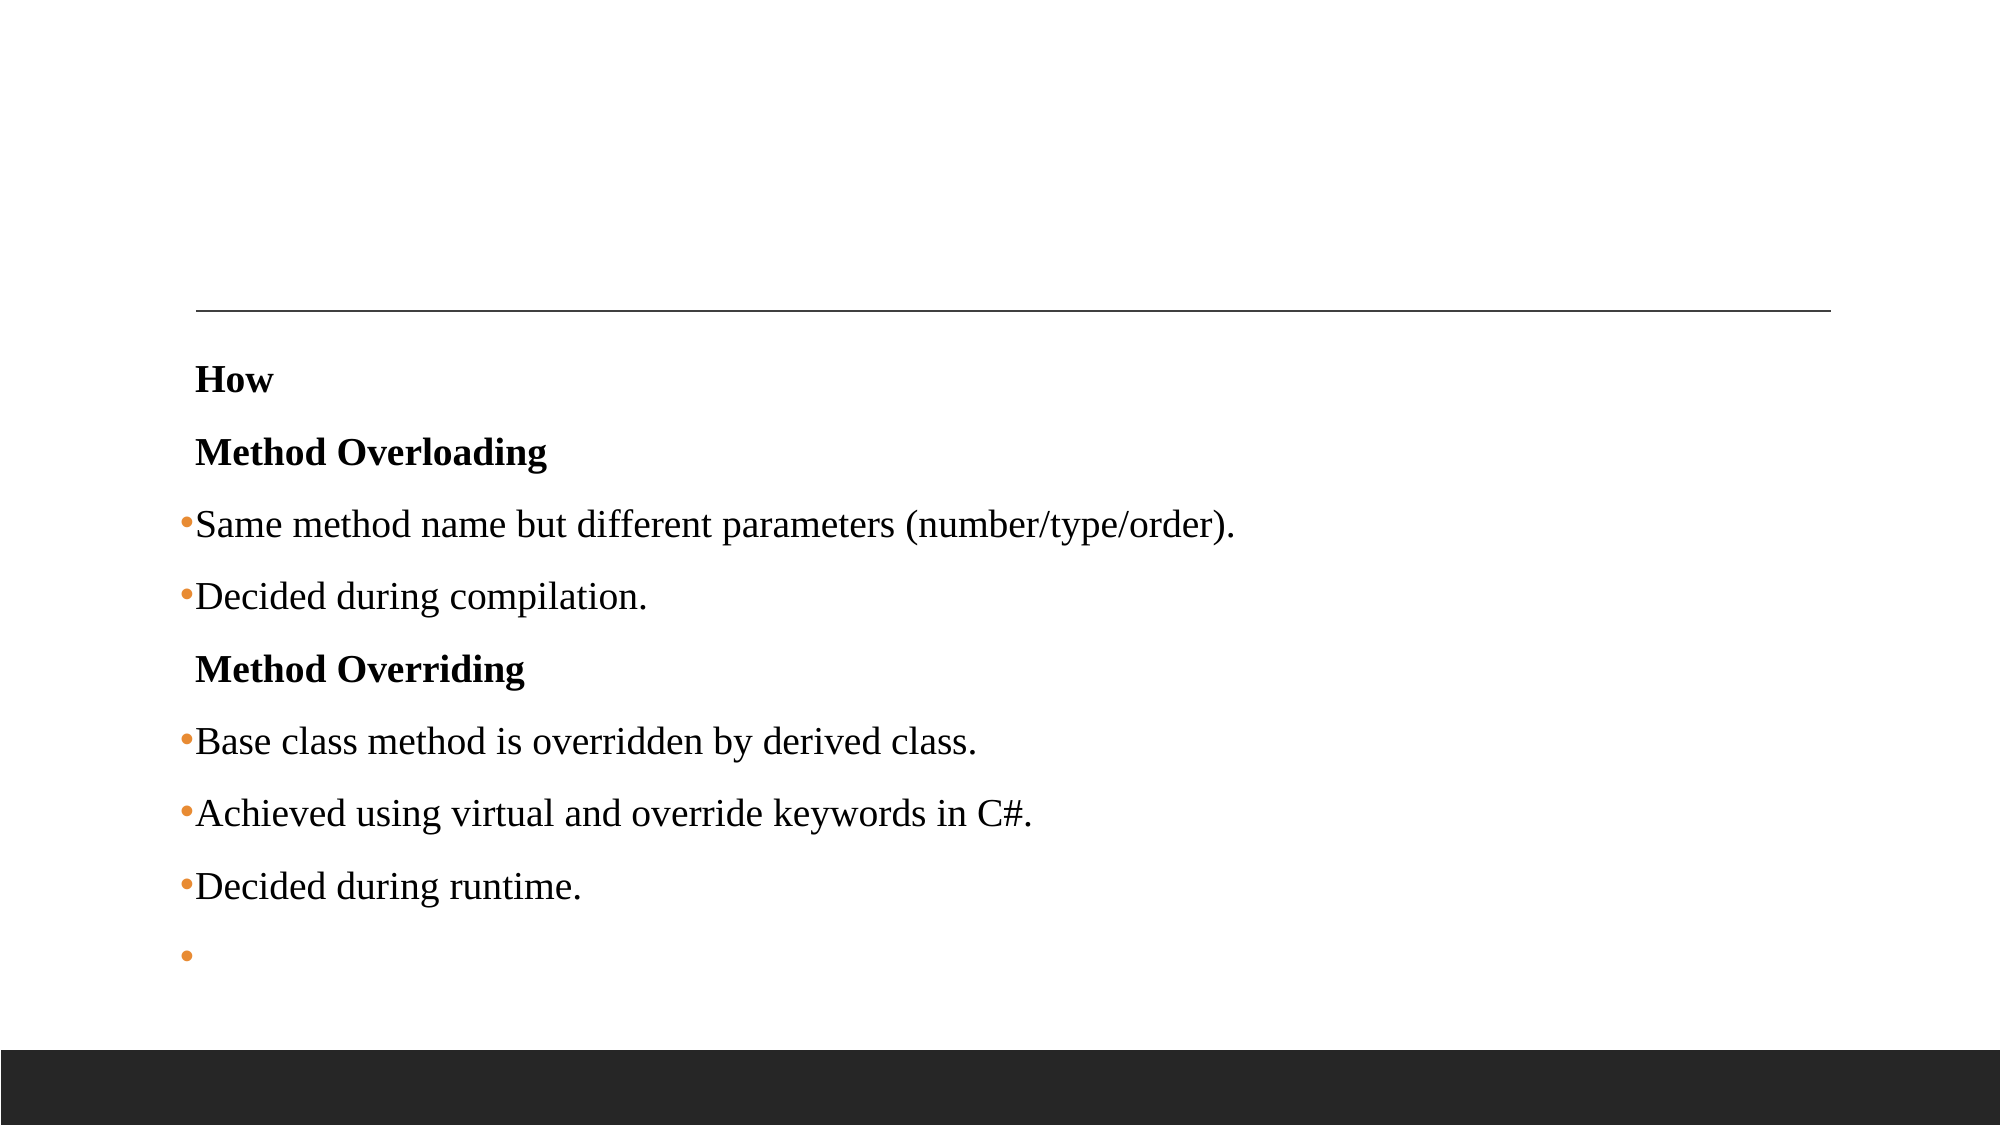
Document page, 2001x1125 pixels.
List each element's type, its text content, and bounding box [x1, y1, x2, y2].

list How Method Overloading Same method name but different parameters (number/type/order). Decided during compilation. Method Overriding Base class method is overridden by derived class. Achieved using virtual and override keywords in C#. Decided during runtime. [180, 345, 1831, 963]
